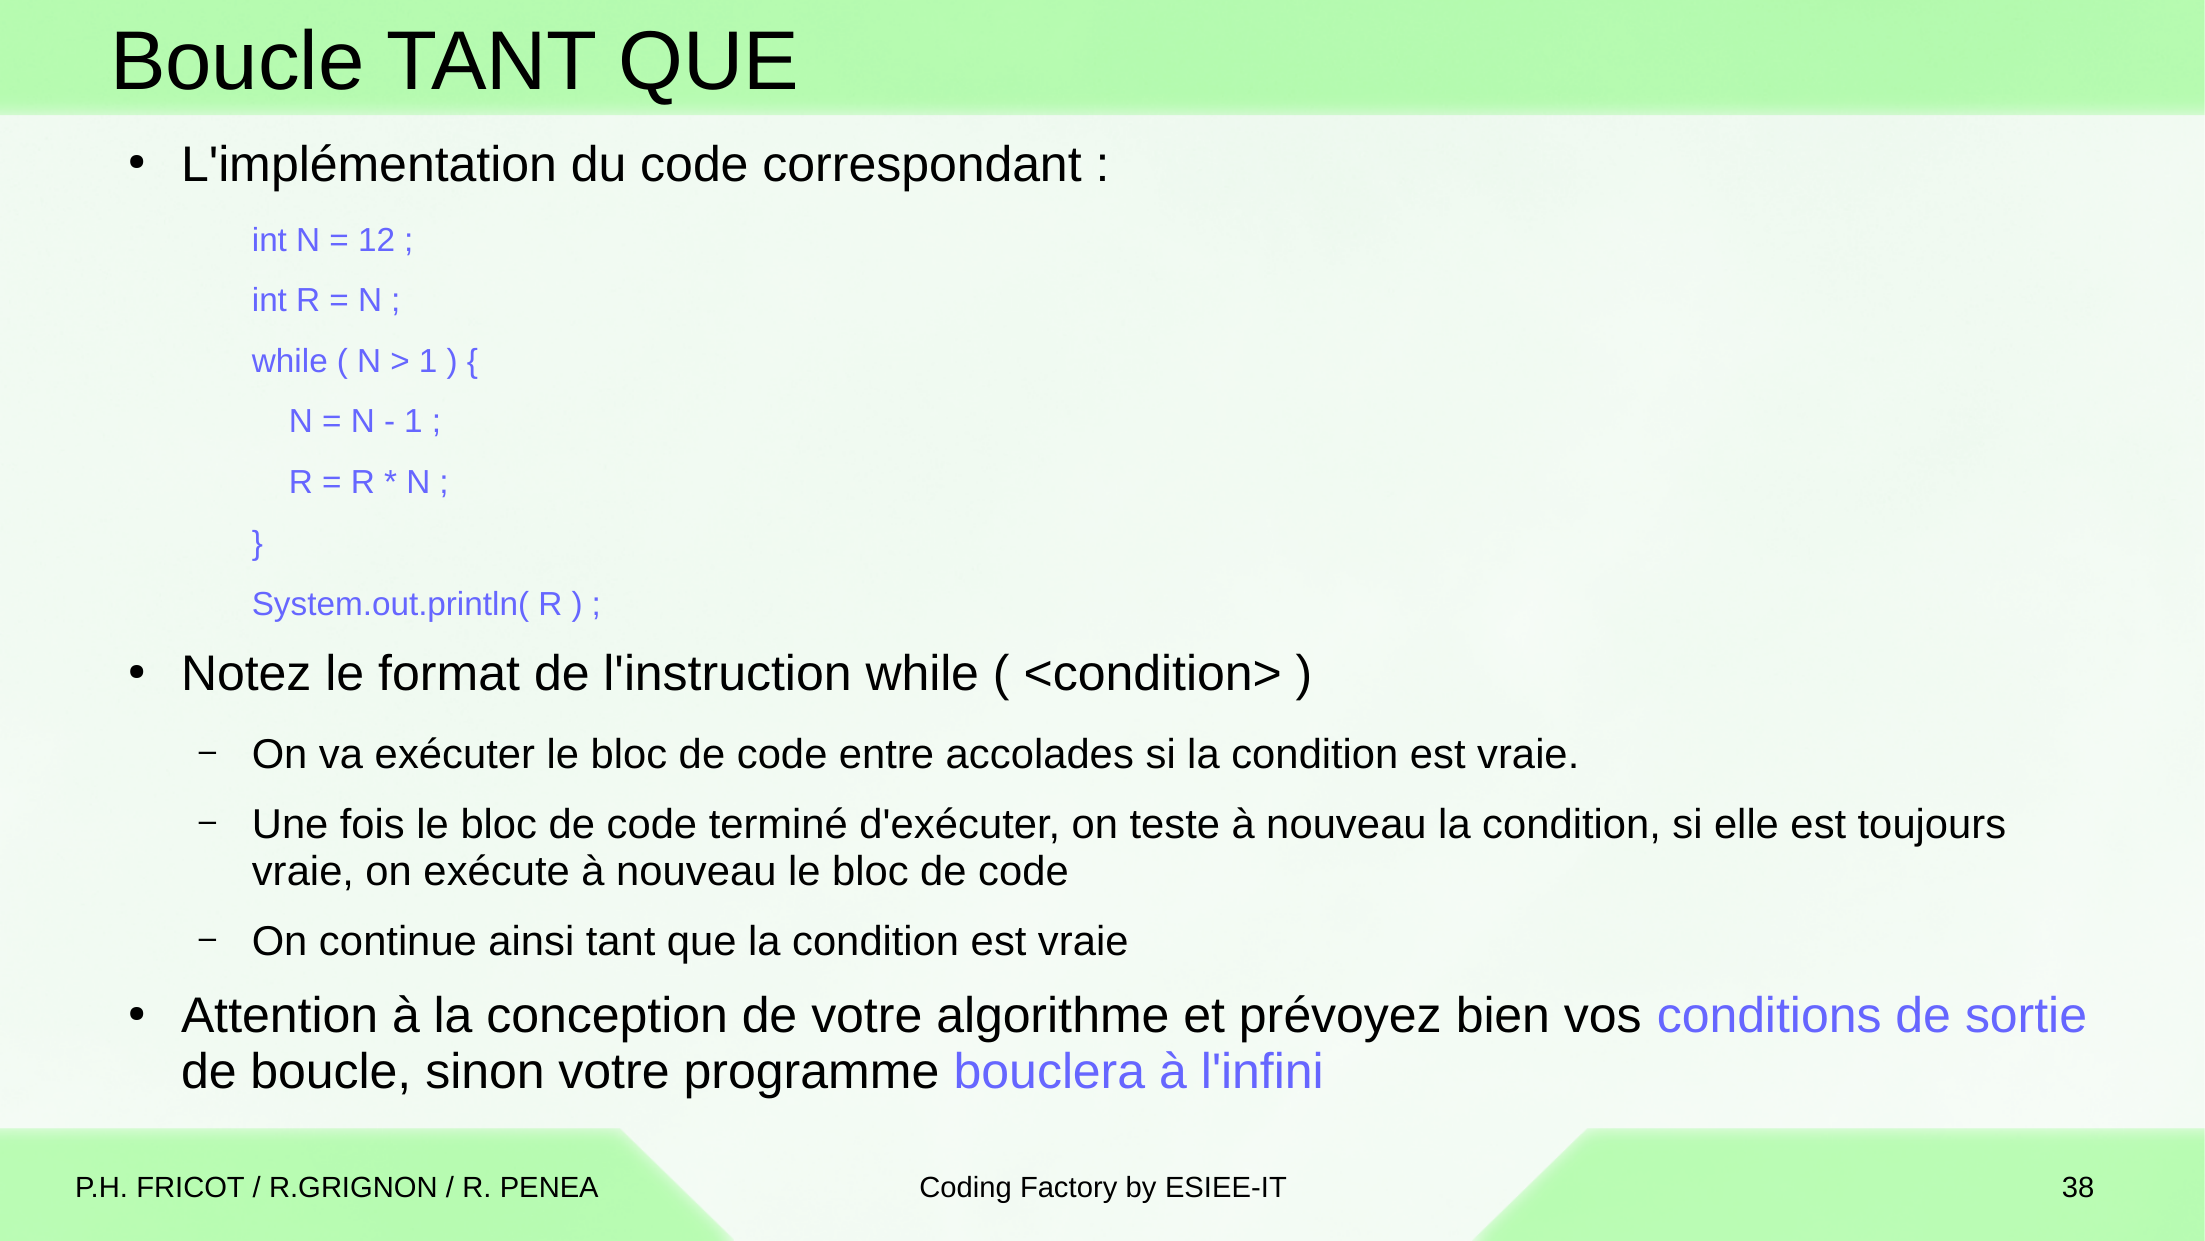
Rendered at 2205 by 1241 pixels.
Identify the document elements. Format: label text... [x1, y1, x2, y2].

title Boucle TANT QUE [110, 49, 2095, 206]
picture [0, 0, 2205, 1241]
list L'implémentation du code correspondant : int N = 12 ; int R = N ; while ( N > 1 ) { N = N - 1 ; R = R * N ; } System.out.println( R ) ; Notez le format de l'instruction while ( <condition> ) On va exécuter le bloc de code entre accolades si la condition est vraie. Une fois le bloc de code terminé d'exécuter, on teste à nouveau la condition, si elle est toujours vraie, on exécute à nouveau le bloc de code On continue ainsi tant que la condition est vraie Attention à la conception de votre algorithme et prévoyez bien vos conditions de sortie de boucle, sinon votre programme bouclera à l'infini [110, 206, 2095, 1102]
